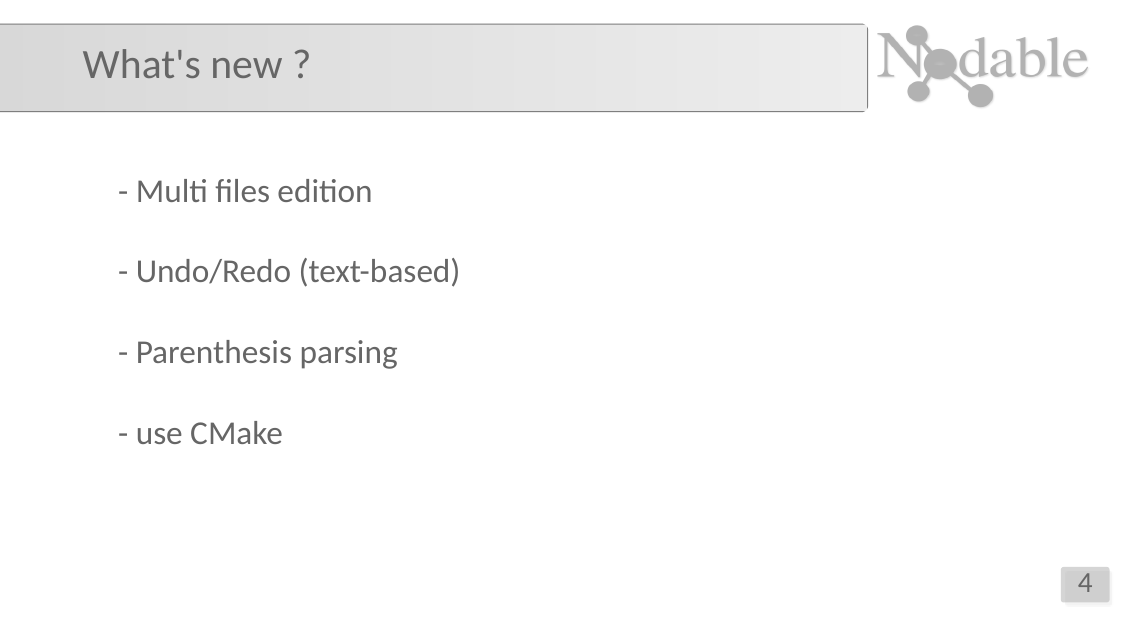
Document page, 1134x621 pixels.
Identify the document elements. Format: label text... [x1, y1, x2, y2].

title What's new ? [82, 29, 737, 107]
list - Multi files edition - Undo/Redo (text-based) - Parenthesis parsing - use CMake [118, 177, 990, 426]
